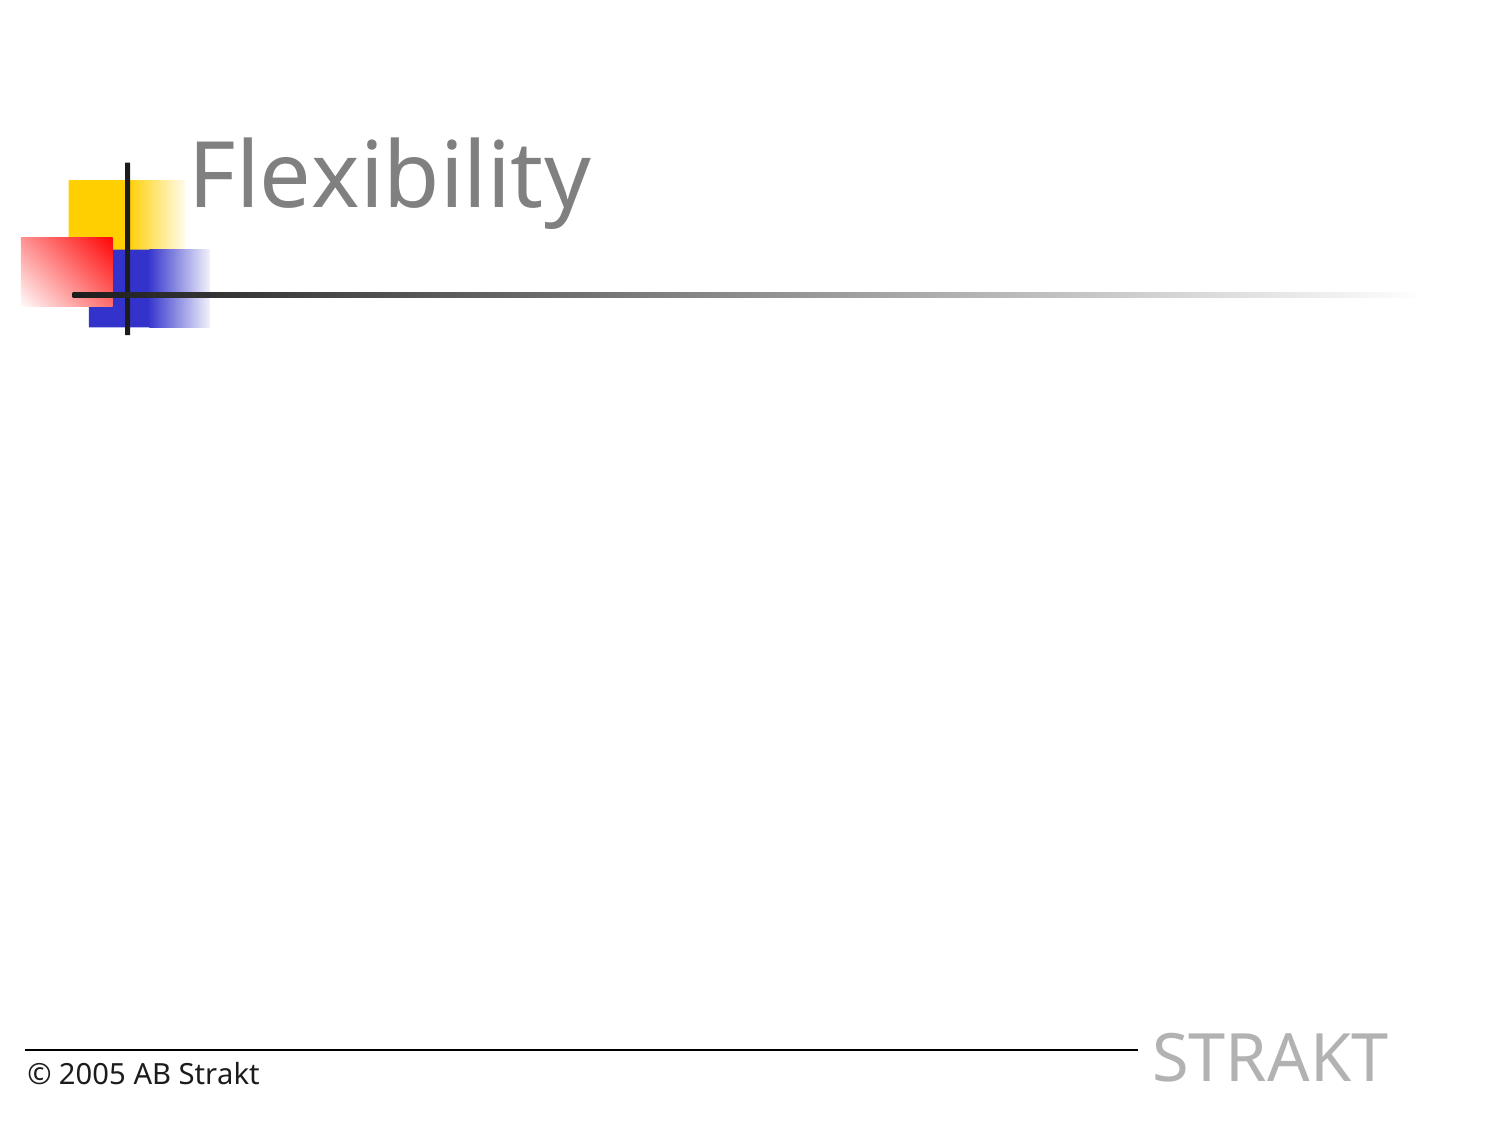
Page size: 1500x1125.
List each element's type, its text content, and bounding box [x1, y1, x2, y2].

title Flexibility [188, 53, 1468, 289]
